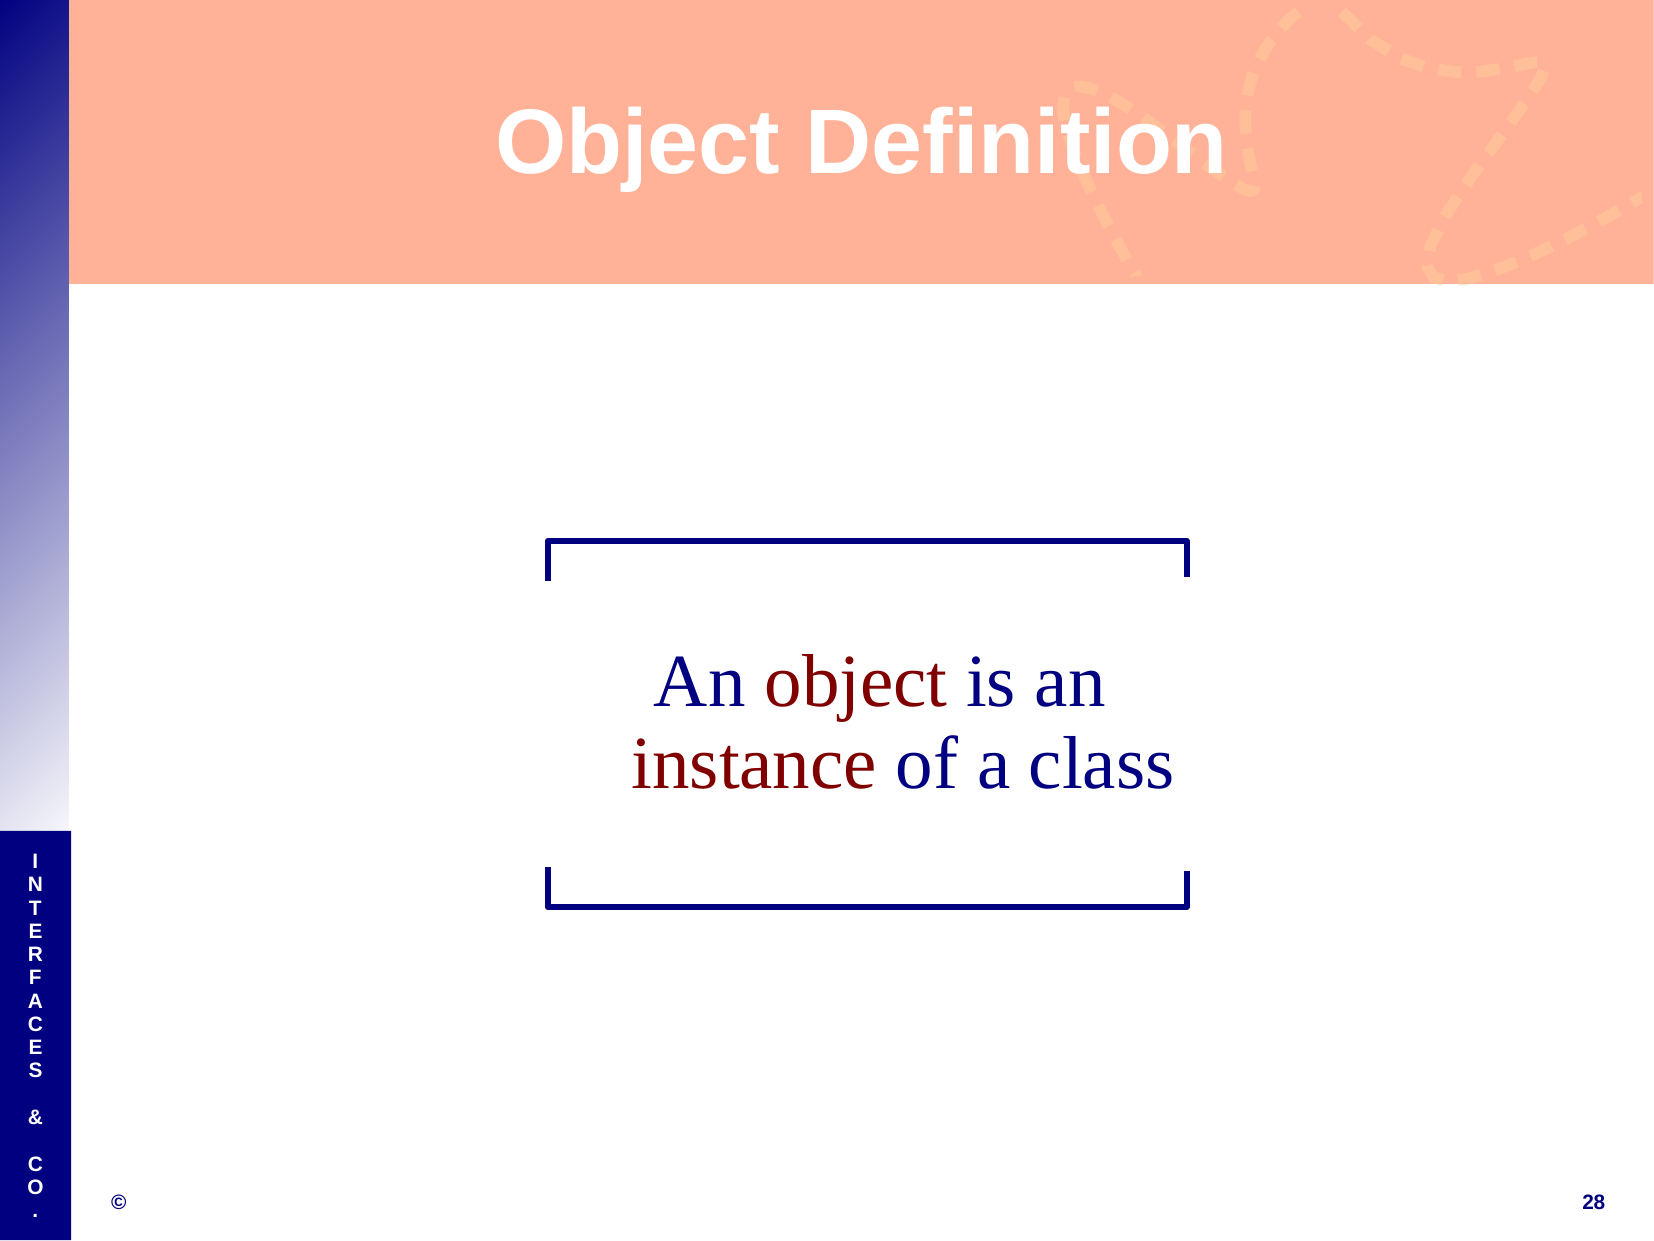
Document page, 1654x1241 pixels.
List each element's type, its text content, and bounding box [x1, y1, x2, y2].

text_box An object is an instance of a class [559, 513, 1176, 931]
title Object Definition [108, 37, 1617, 246]
text_box I N T E R F A C E S & C O . [0, 830, 71, 1241]
